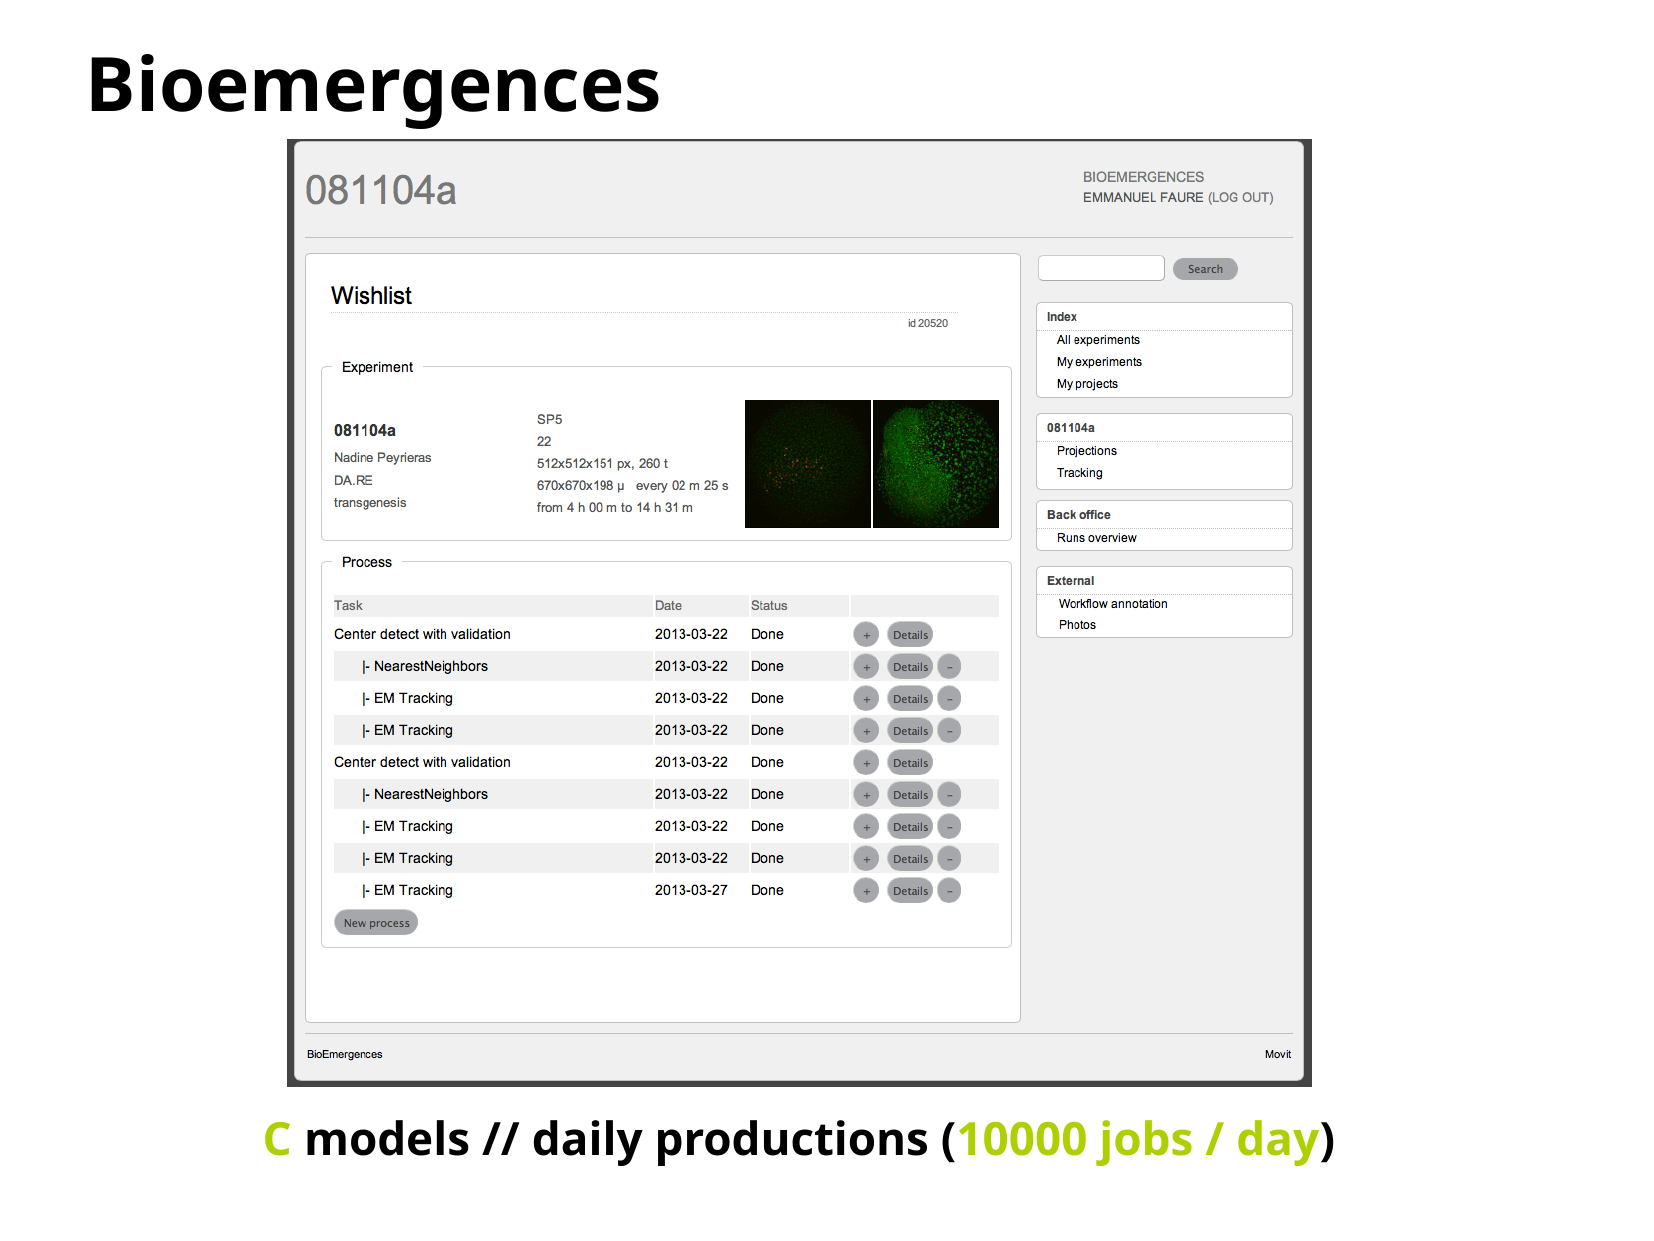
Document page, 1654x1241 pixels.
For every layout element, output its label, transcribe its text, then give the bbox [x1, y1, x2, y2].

text_box Bioemergences [70, 23, 1477, 125]
picture [287, 139, 1312, 1087]
text_box C models // daily productions (10000 jobs / day) [248, 1099, 1465, 1193]
